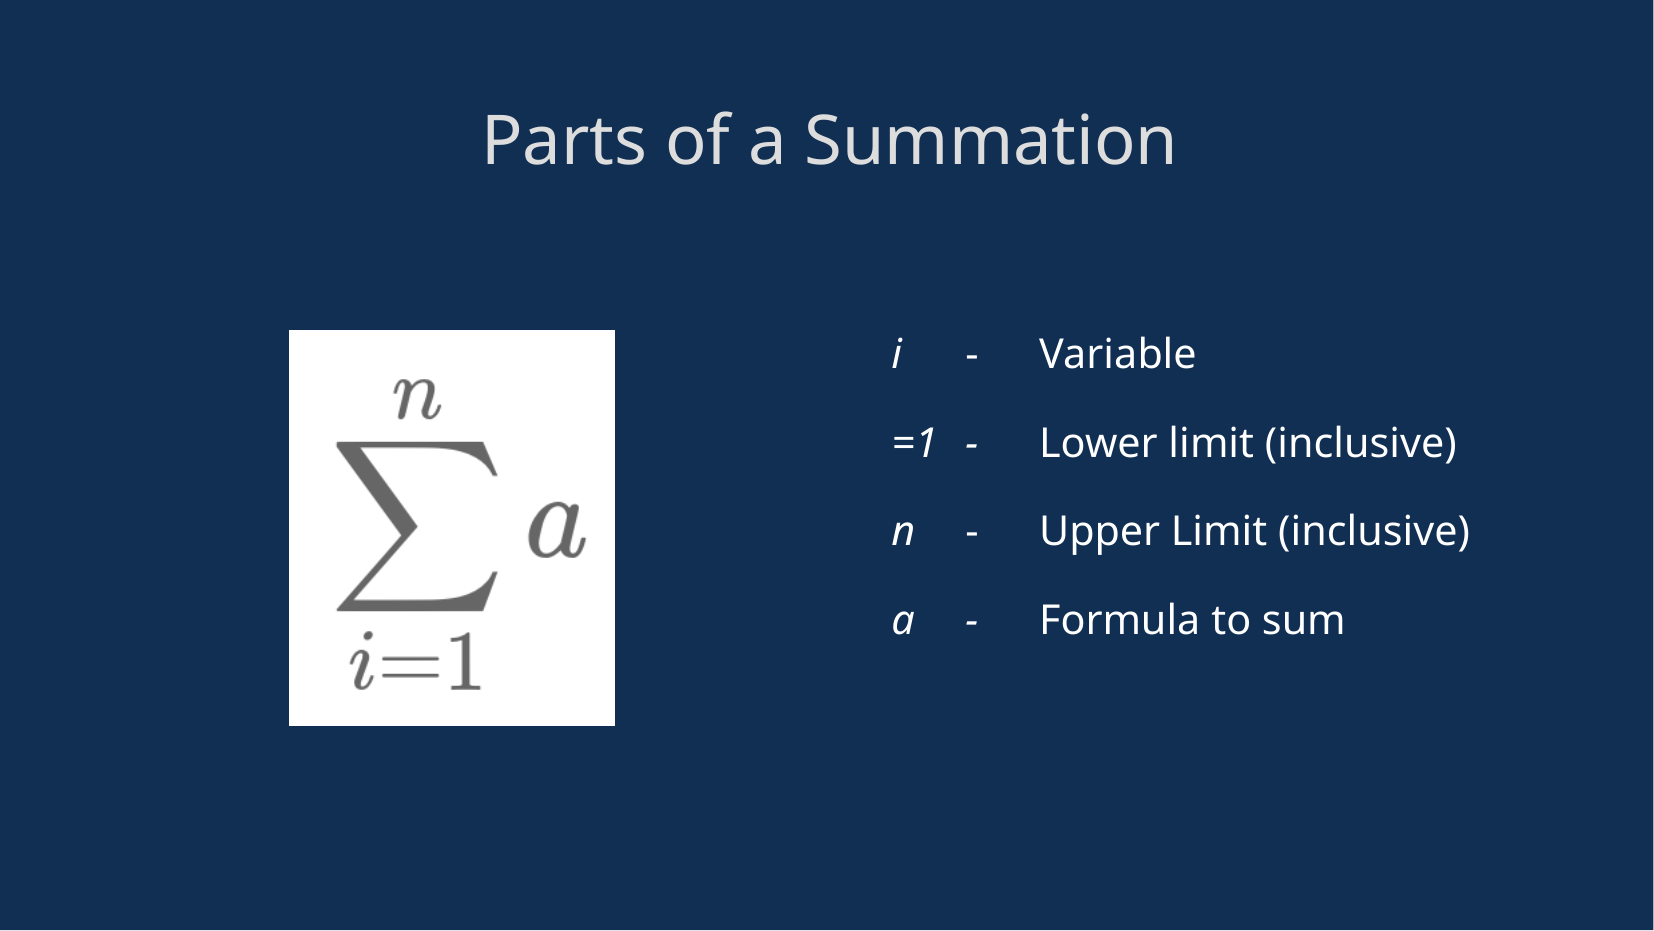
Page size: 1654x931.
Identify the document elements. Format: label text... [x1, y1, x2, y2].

picture [289, 330, 615, 726]
title Parts of a Summation [97, 56, 1563, 220]
list i - Variable =1 - Lower limit (inclusive) n - Upper Limit (inclusive) a - Formula to sum [820, 324, 1536, 806]
